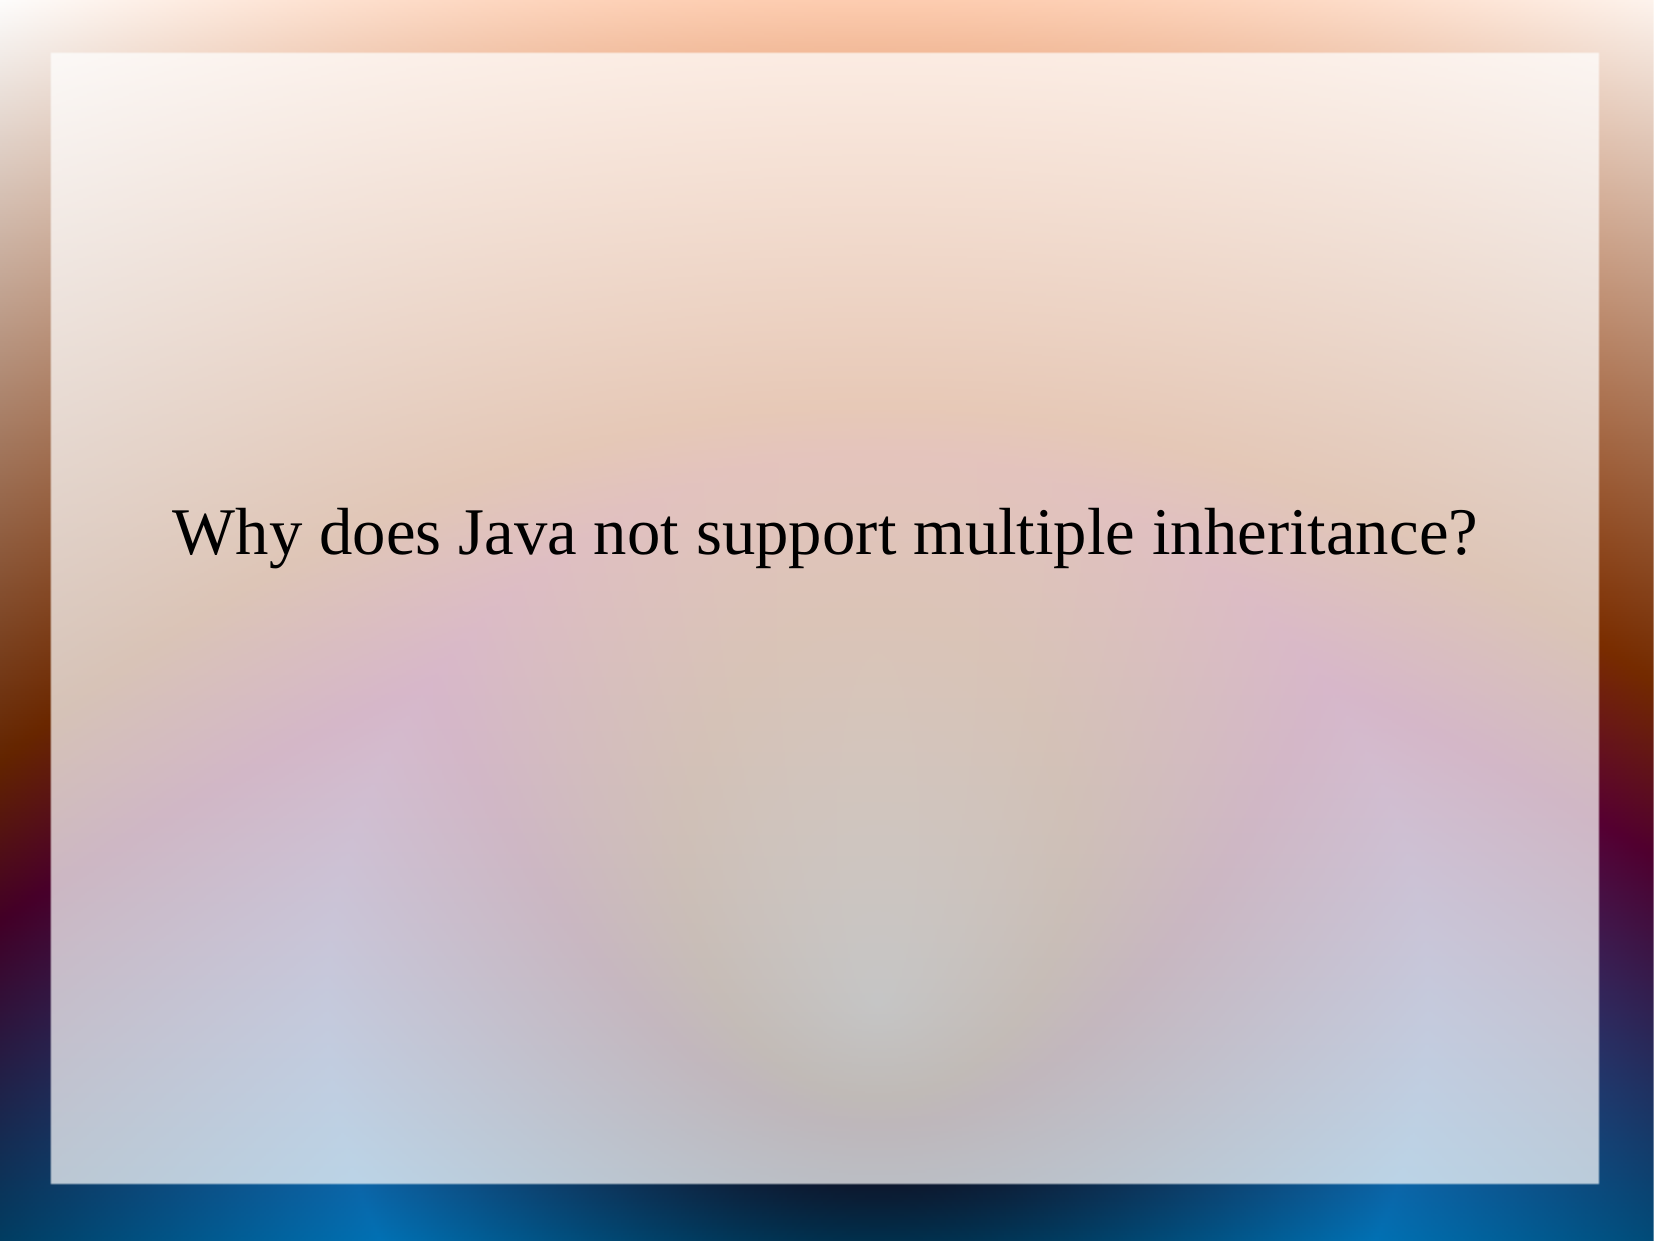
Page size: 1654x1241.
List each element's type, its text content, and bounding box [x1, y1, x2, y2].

picture [0, 0, 1654, 1241]
subtitle Why does Java not support multiple inheritance? [82, 55, 1571, 1010]
